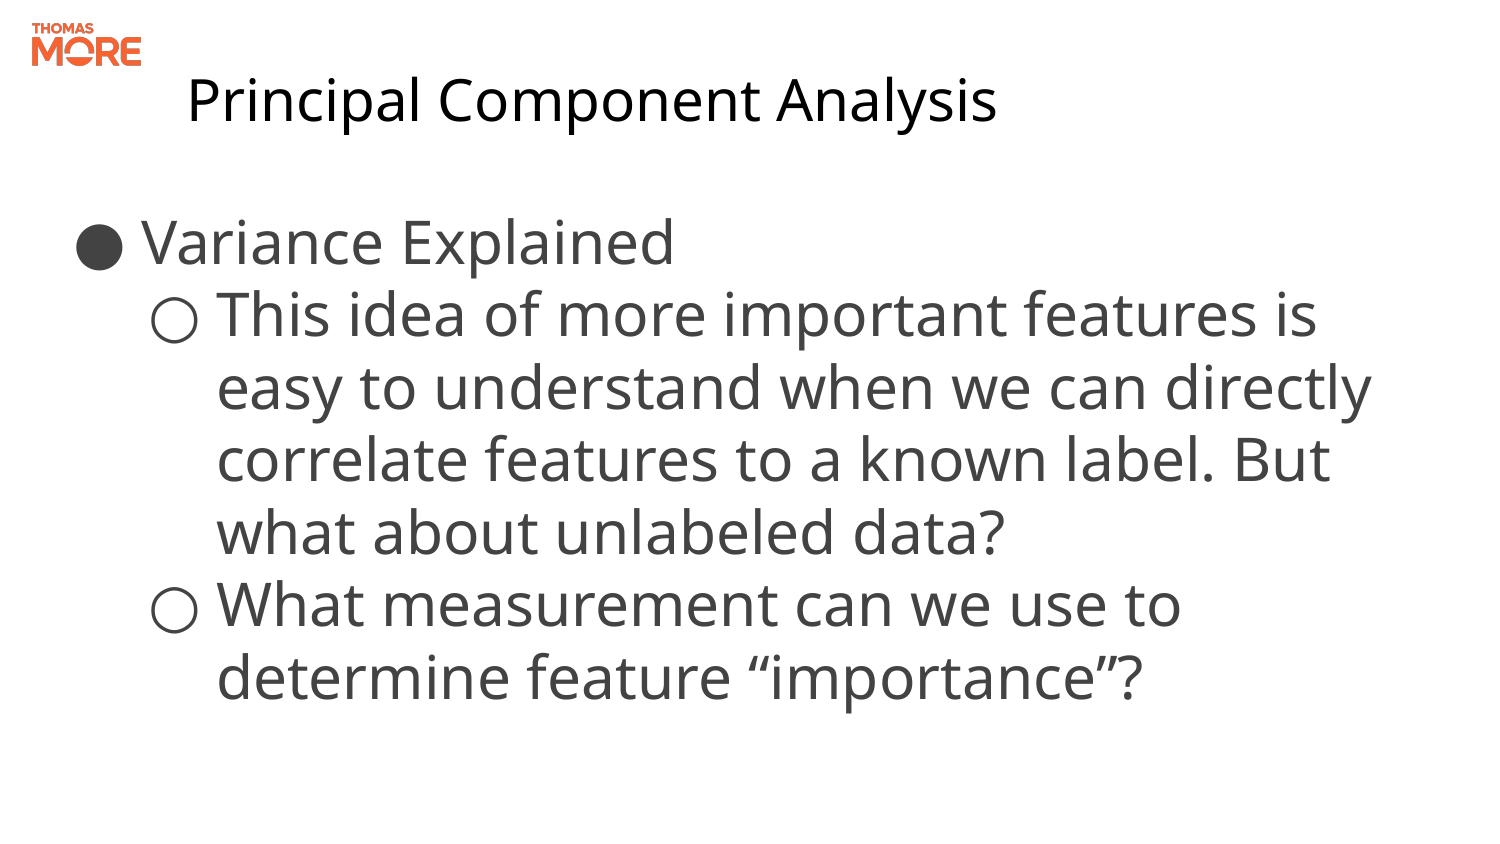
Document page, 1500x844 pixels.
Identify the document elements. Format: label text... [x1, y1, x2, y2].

picture [22, 13, 151, 76]
list Variance Explained This idea of more important features is easy to understand when we can directly correlate features to a known label. But what about unlabeled data? What measurement can we use to determine feature “importance”? [51, 189, 1476, 750]
title Principal Component Analysis [171, 48, 1449, 143]
